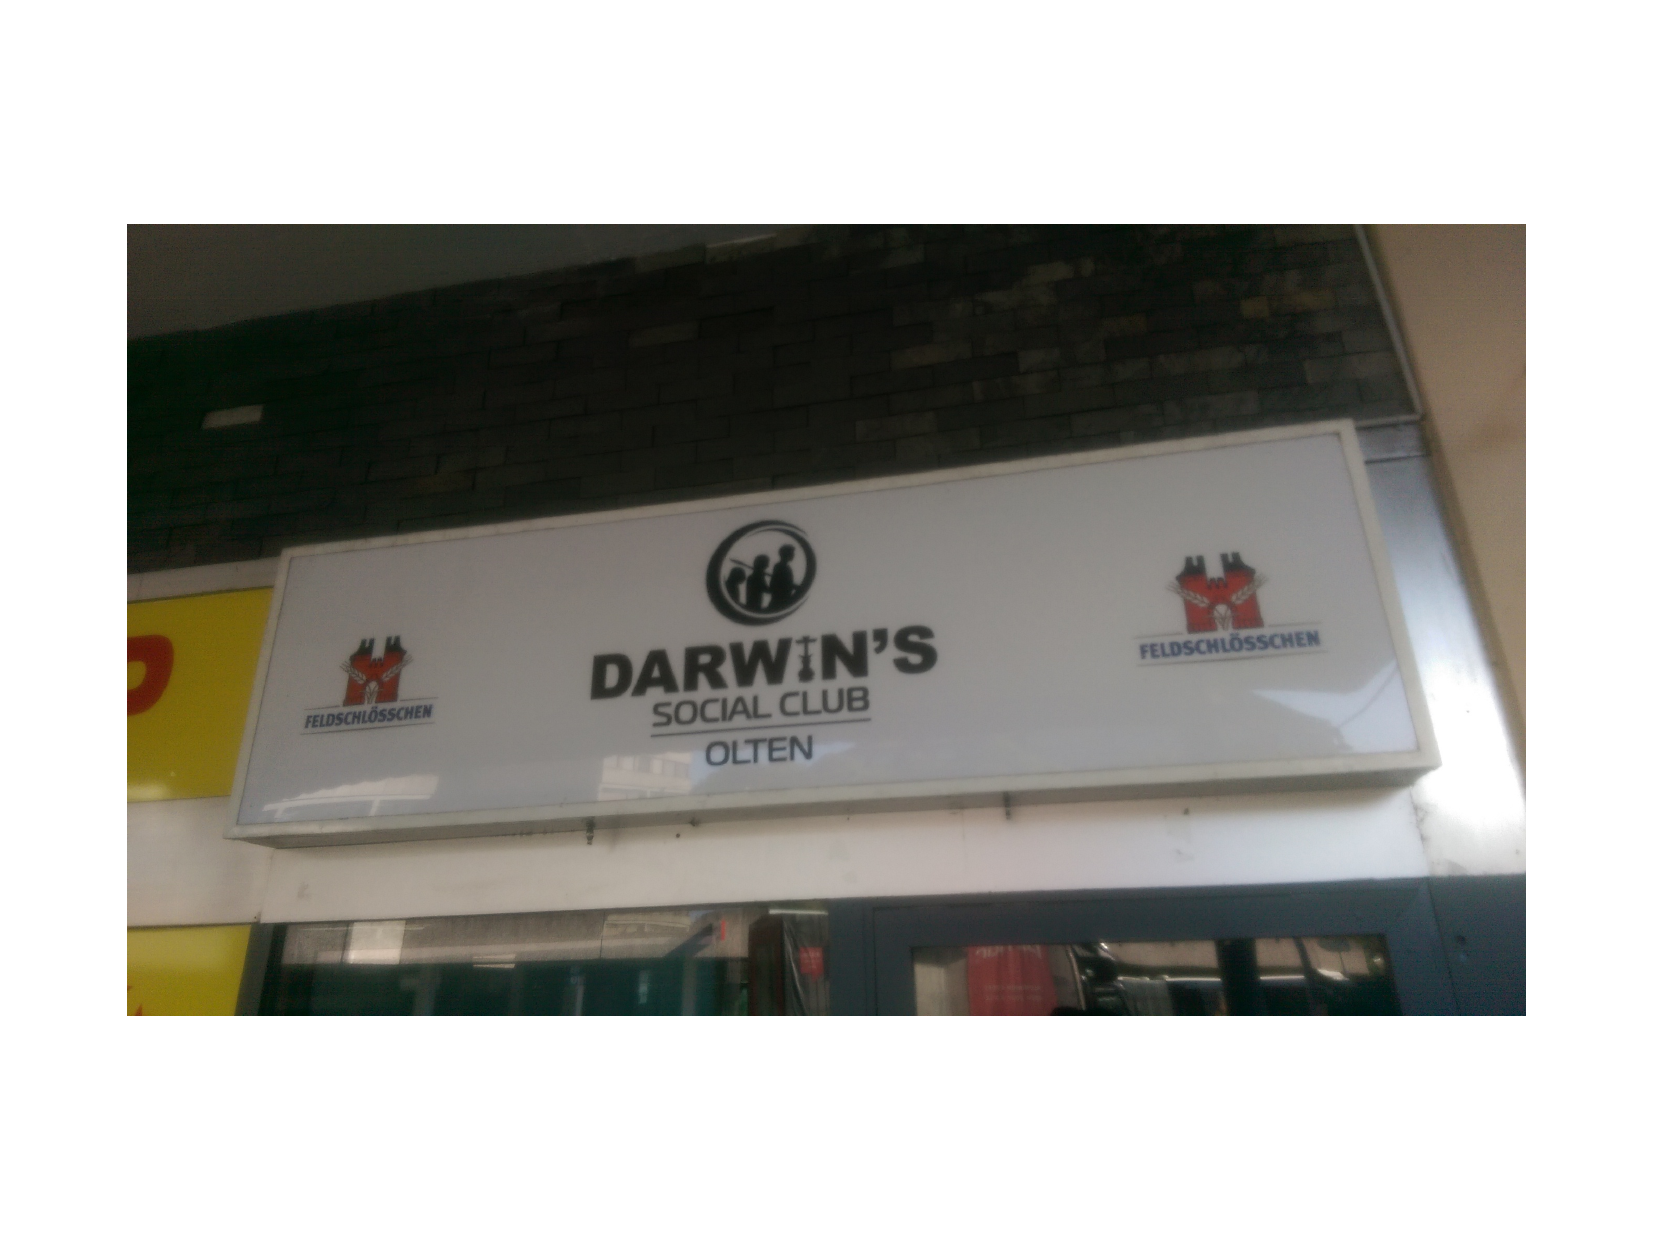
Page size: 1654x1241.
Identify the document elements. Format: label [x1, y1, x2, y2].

picture [127, 224, 1526, 1016]
